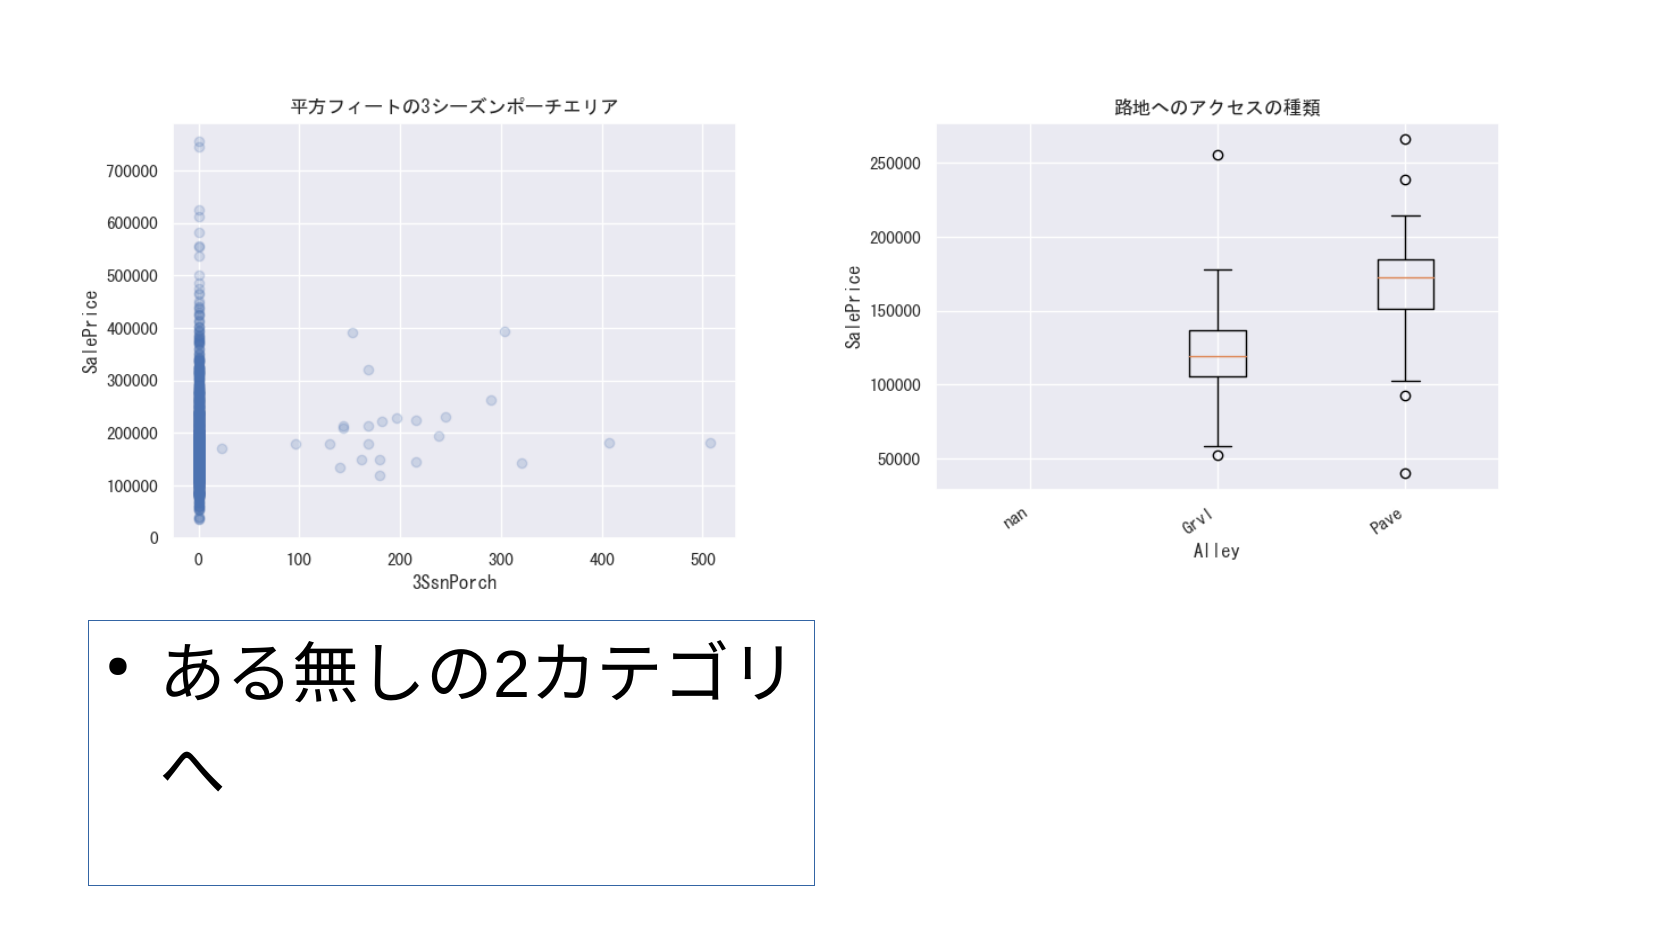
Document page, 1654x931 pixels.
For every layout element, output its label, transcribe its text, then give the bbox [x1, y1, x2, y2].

list ある無しの2カテゴリへ [88, 620, 815, 886]
picture [82, 58, 809, 598]
picture [845, 58, 1572, 598]
